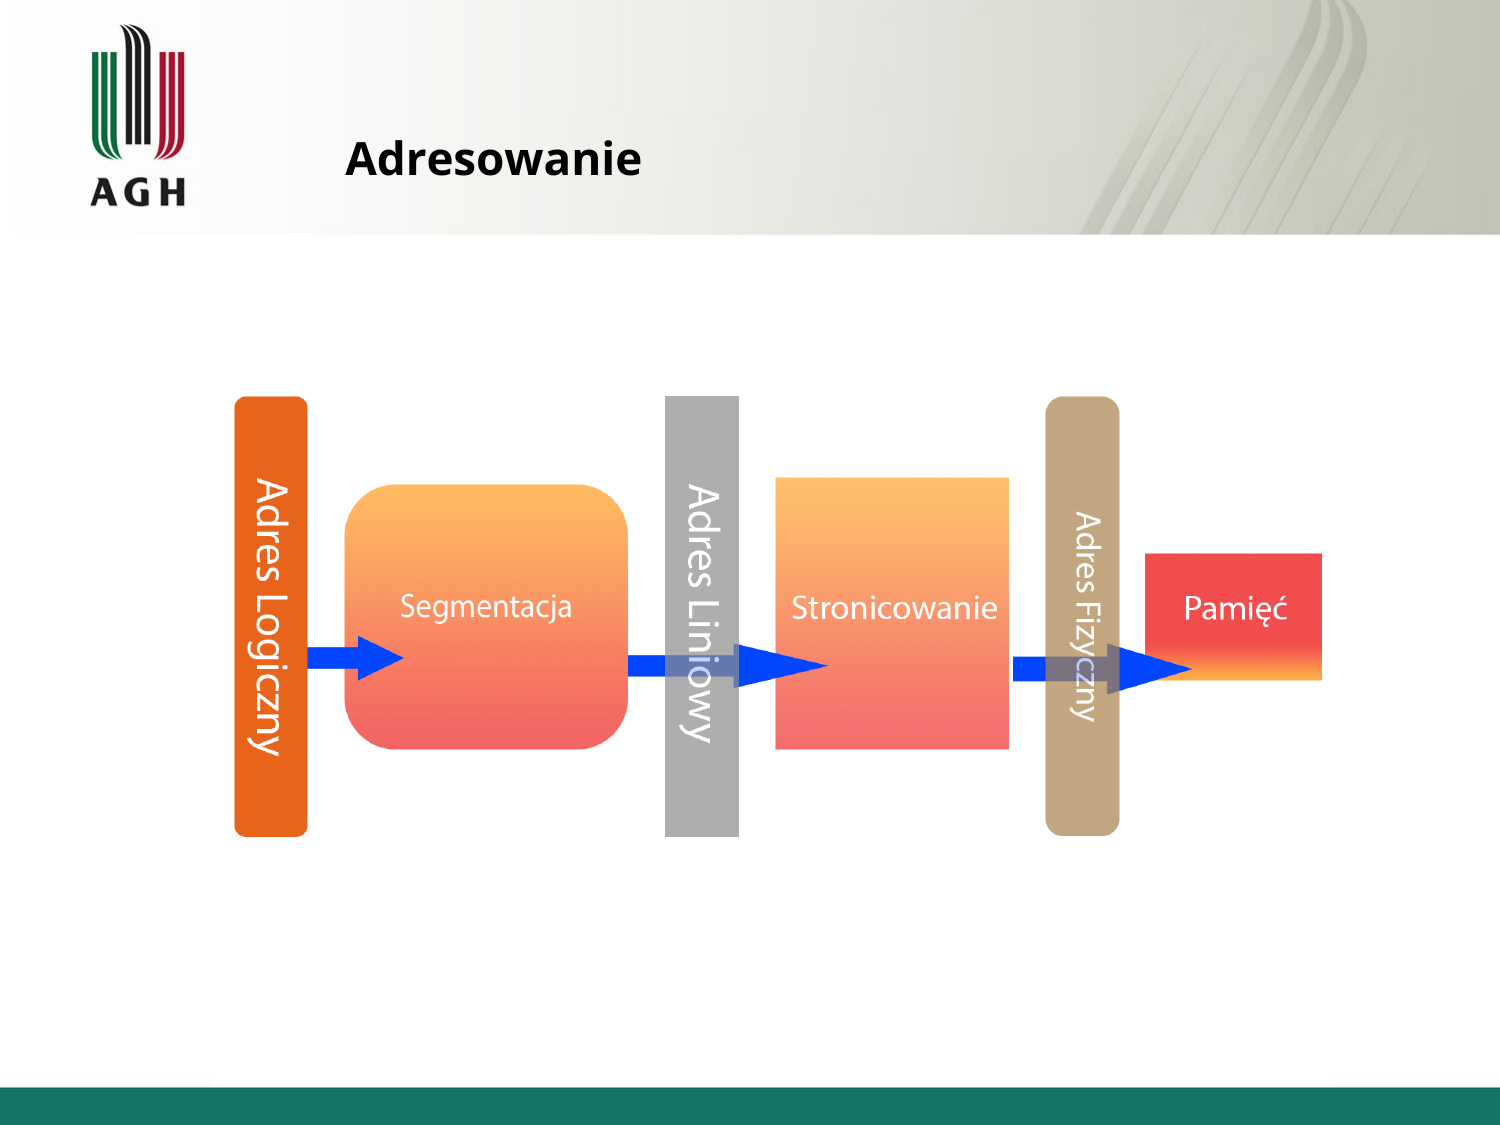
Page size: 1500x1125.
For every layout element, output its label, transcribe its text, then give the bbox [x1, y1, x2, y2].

title Adresowanie [330, 94, 1312, 221]
picture [0, 0, 1500, 1125]
